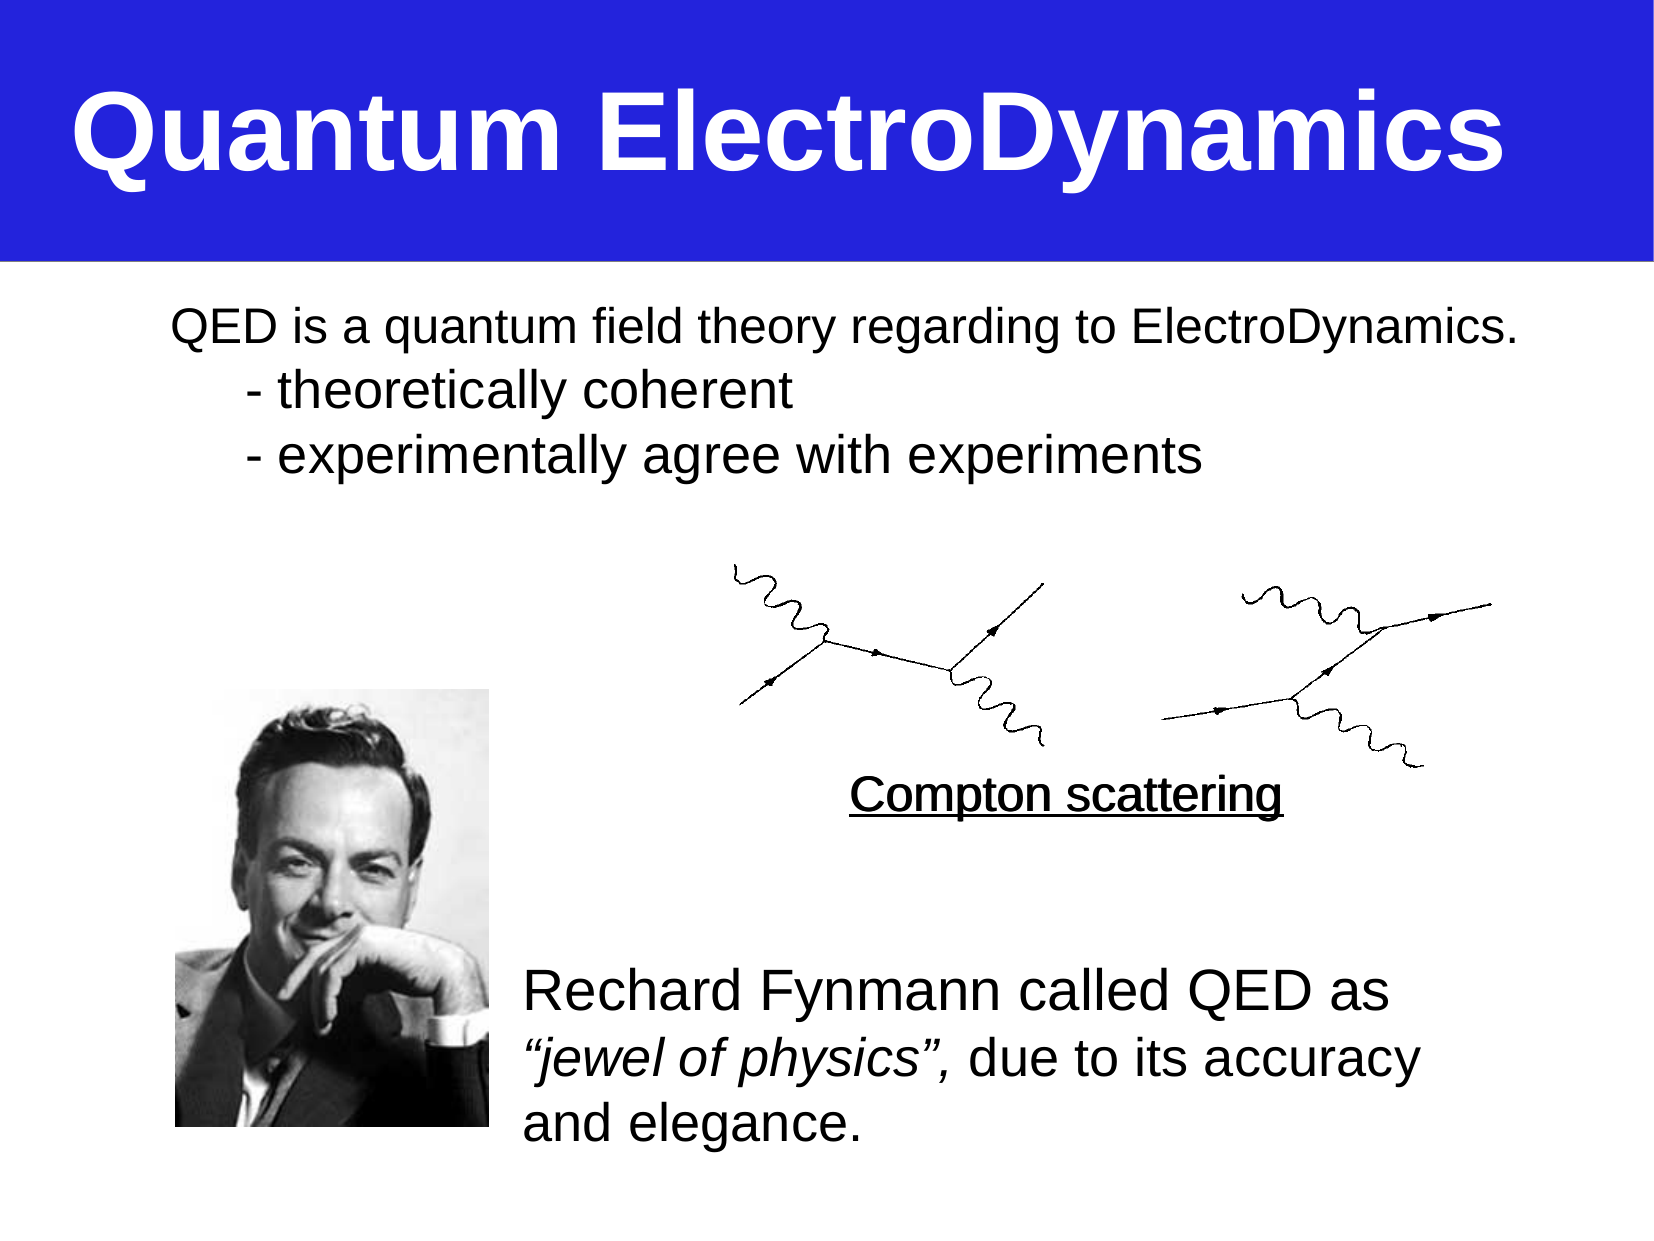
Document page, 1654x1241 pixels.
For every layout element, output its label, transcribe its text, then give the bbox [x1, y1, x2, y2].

text_box Rechard Fynmann called QED as “jewel of physics”, due to its accuracy and elegance. [522, 926, 1497, 1238]
picture [175, 689, 489, 1127]
title Quantum ElectroDynamics [70, 22, 1543, 230]
text_box [0, 0, 1654, 262]
picture [693, 529, 1514, 799]
text_box QED is a quantum field theory regarding to ElectroDynamics. - theoretically coherent - experimentally agree with experiments [169, 261, 1654, 573]
text_box Compton scattering [848, 734, 1371, 848]
